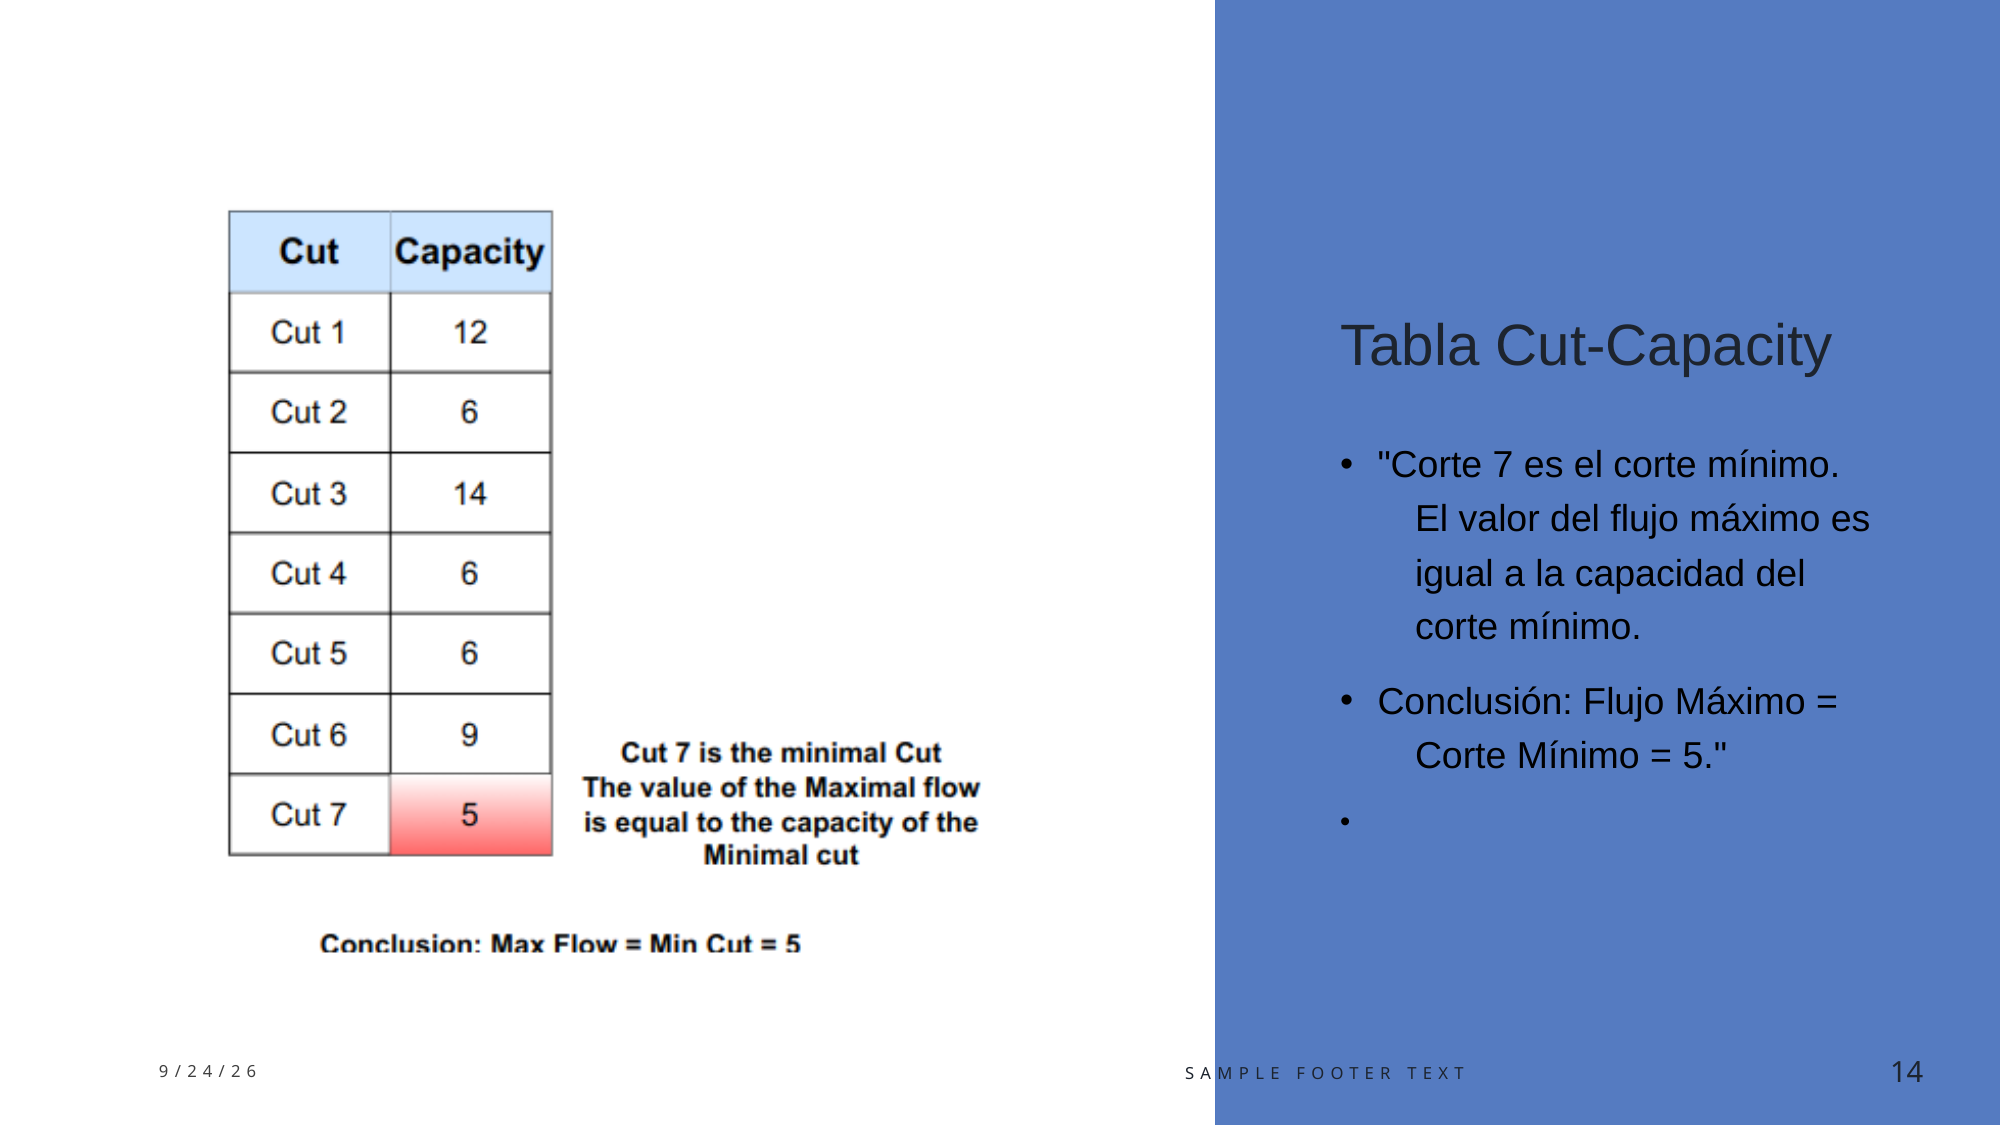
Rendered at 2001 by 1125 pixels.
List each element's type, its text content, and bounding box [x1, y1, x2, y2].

slide_number [1875, 1042, 1961, 1103]
footer Sample Footer Text [1170, 1042, 1875, 1103]
slide_number [143, 1042, 594, 1103]
text_box [0, 0, 2000, 1125]
picture [143, 166, 1095, 959]
title Tabla Cut-Capacity [1325, 116, 1892, 385]
list "Corte 7 es el corte mínimo. El valor del flujo máximo es igual a la capacidad del corte mínimo. Conclusión: Flujo Máximo = Corte Mínimo = 5." [1325, 424, 1892, 990]
